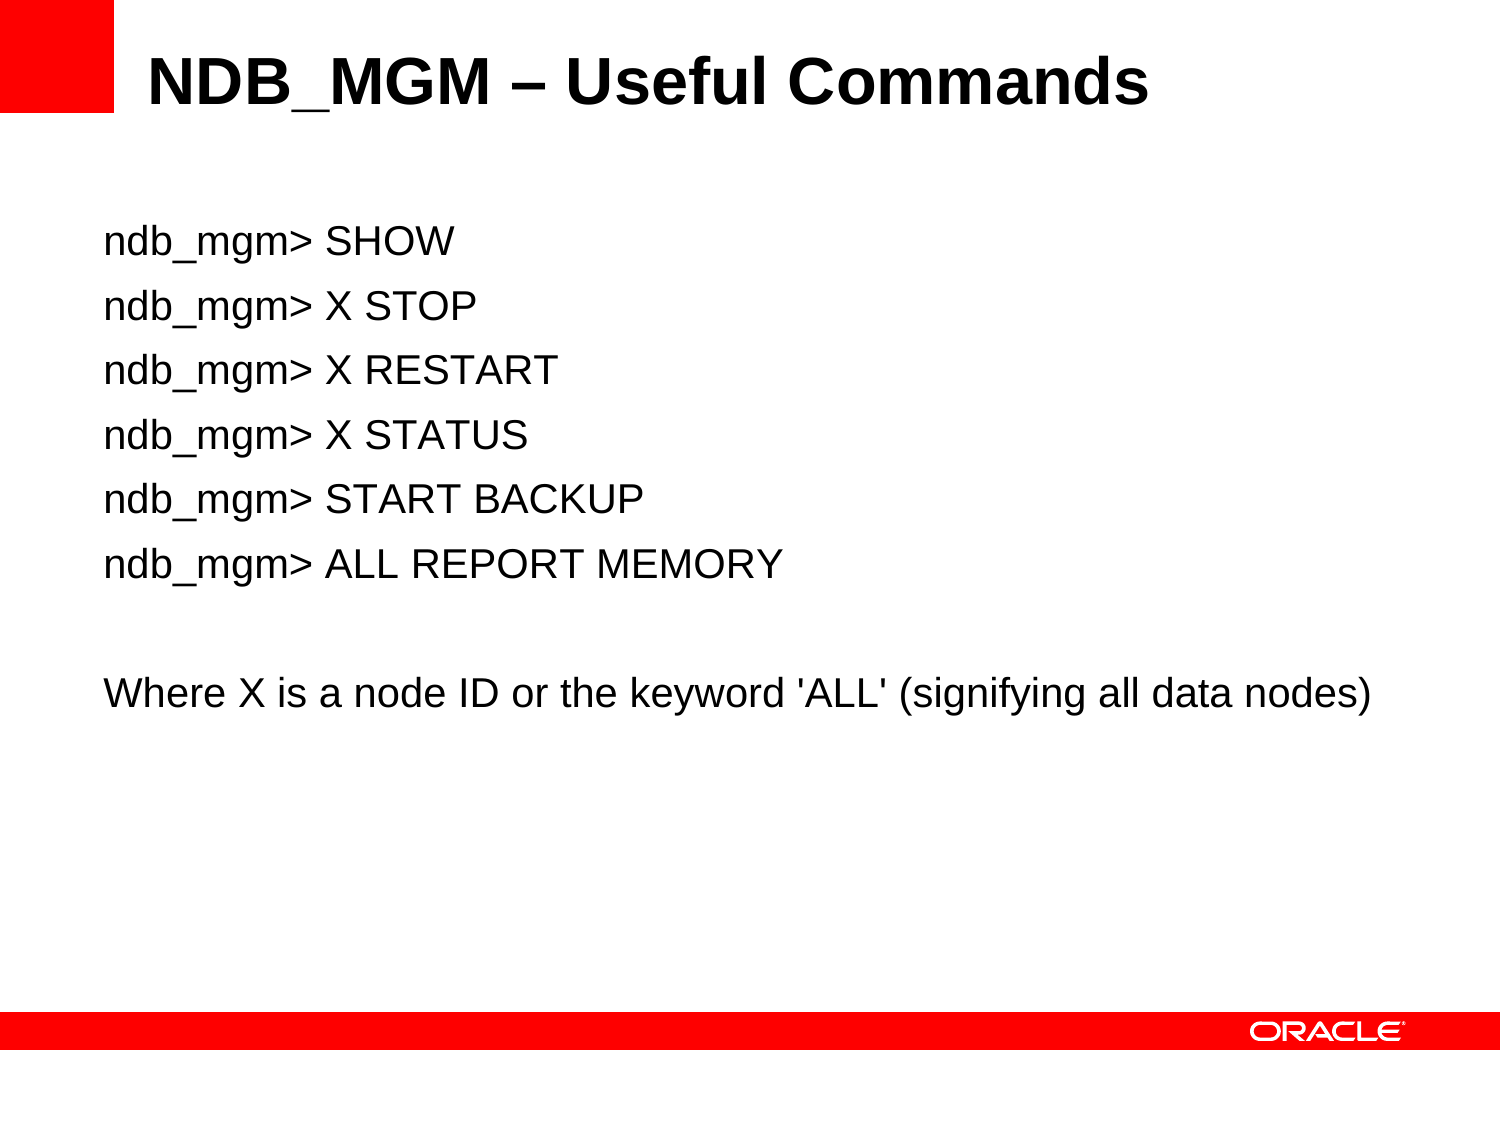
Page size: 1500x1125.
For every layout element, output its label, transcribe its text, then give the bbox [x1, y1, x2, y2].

picture [0, 0, 114, 113]
text_box ndb_mgm> SHOW ndb_mgm> X STOP ndb_mgm> X RESTART ndb_mgm> X STATUS ndb_mgm> START BACKUP ndb_mgm> ALL REPORT MEMORY Where X is a node ID or the keyword 'ALL' (signifying all data nodes) [88, 206, 1388, 724]
picture [0, 1012, 1500, 1050]
title NDB_MGM – Useful Commands [147, 8, 1392, 119]
